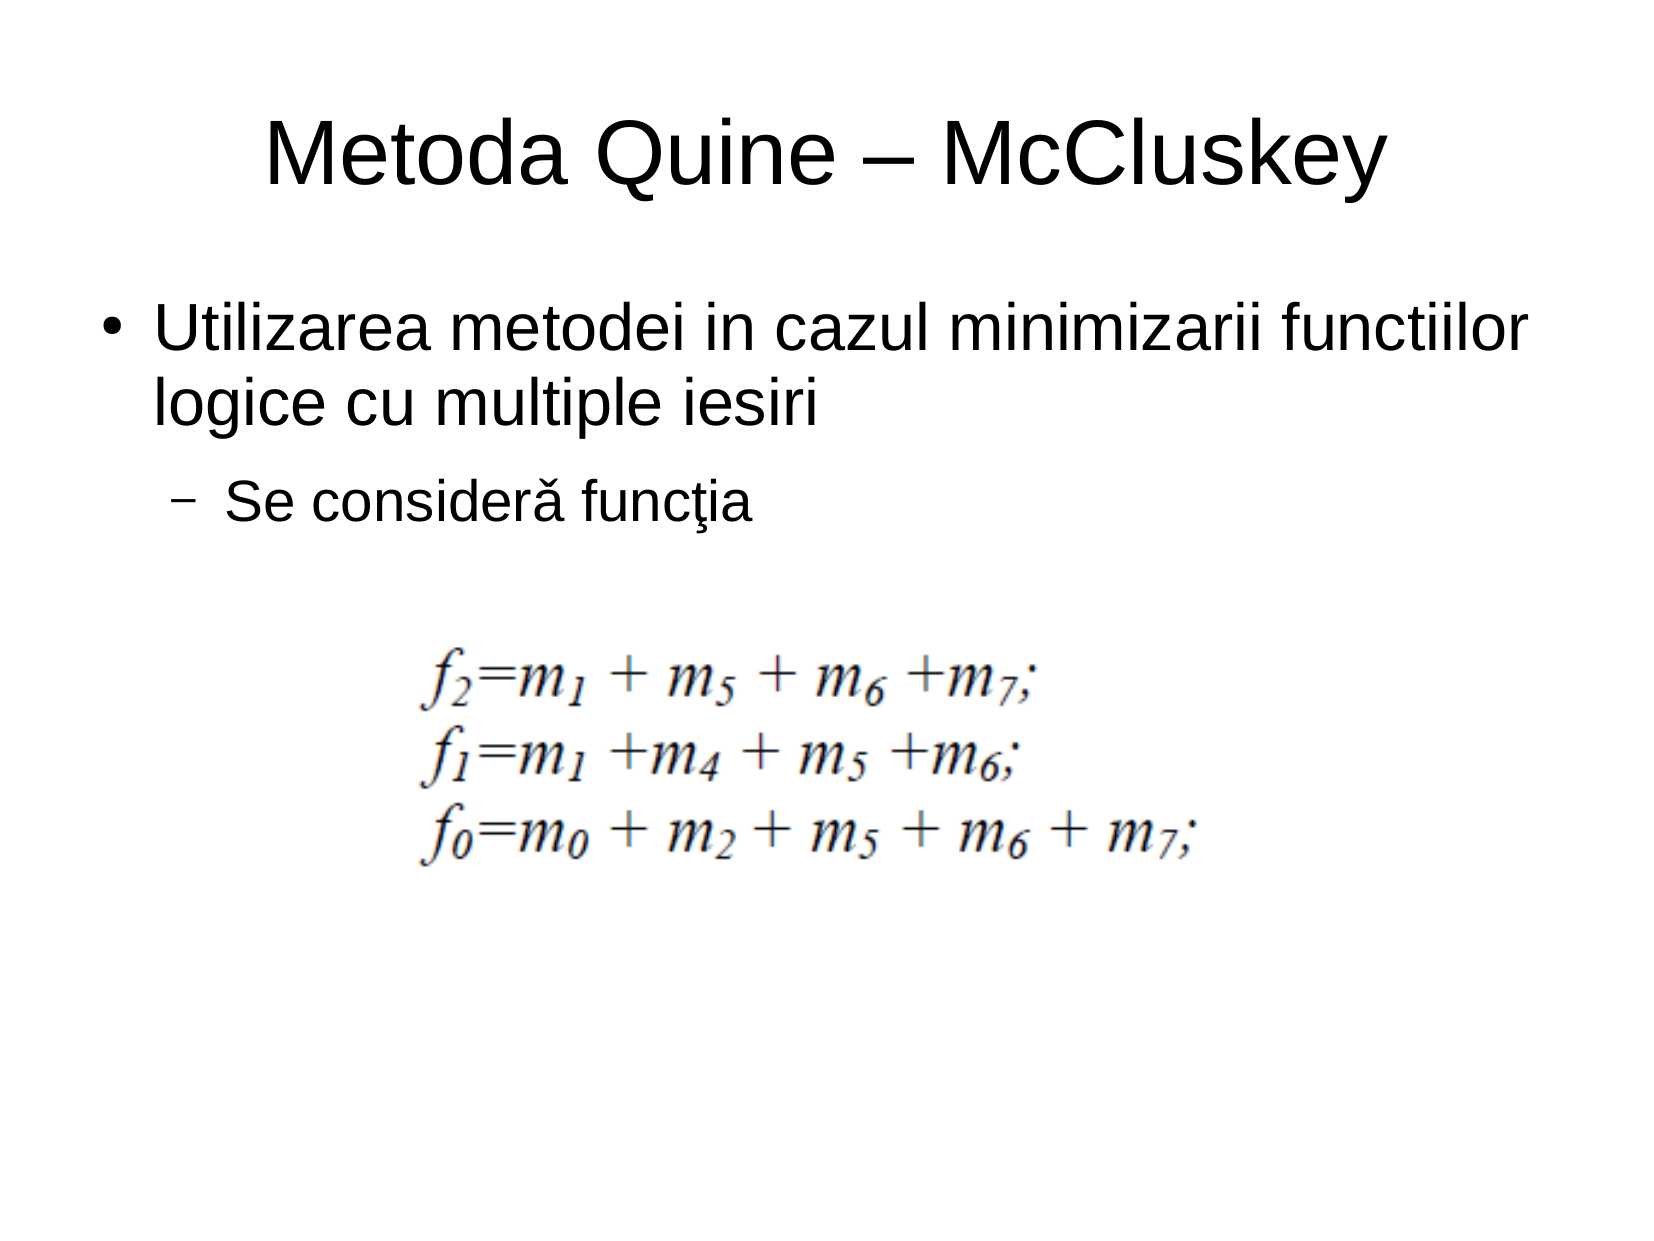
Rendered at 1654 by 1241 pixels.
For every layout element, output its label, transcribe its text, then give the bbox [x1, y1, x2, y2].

list Utilizarea metodei in cazul minimizarii functiilor logice cu multiple iesiri Se considerǎ funcţia [82, 290, 1571, 1010]
title Metoda Quine – McCluskey [82, 49, 1571, 257]
picture [345, 629, 1267, 896]
